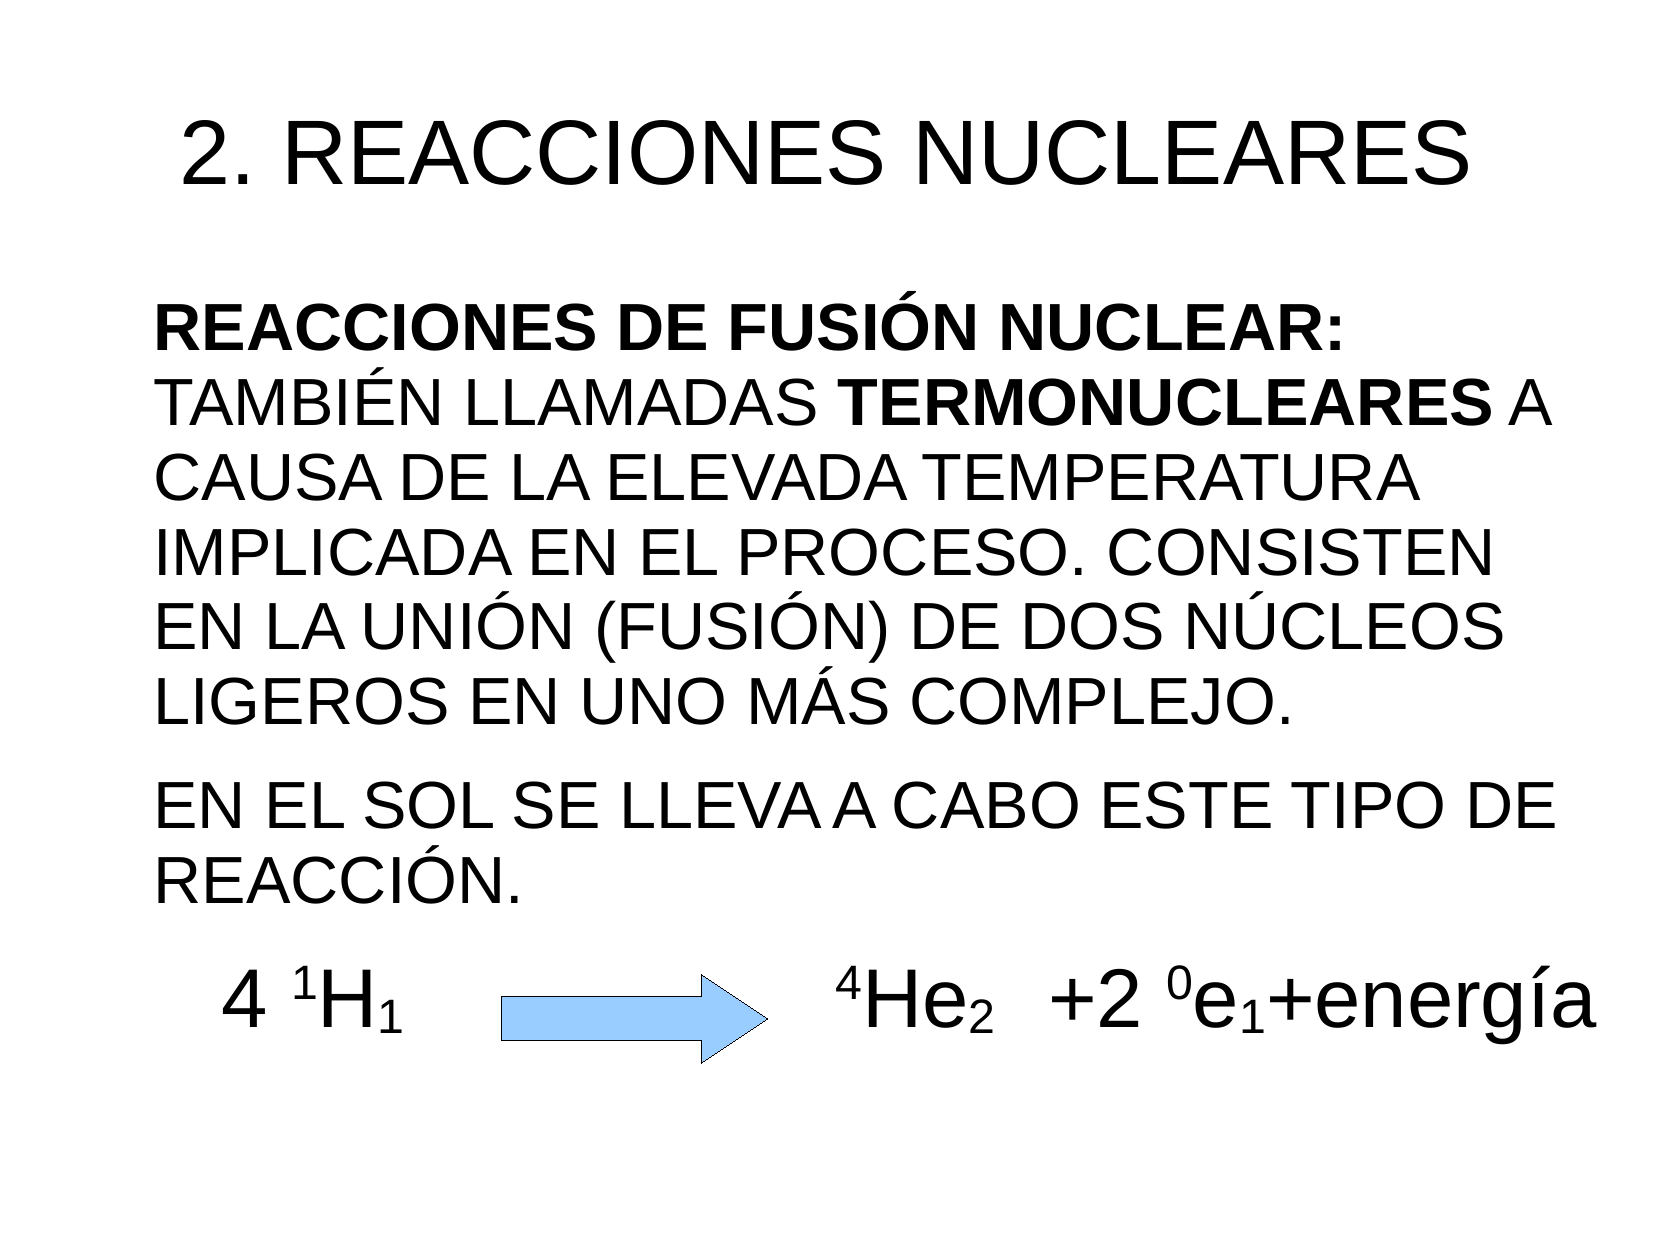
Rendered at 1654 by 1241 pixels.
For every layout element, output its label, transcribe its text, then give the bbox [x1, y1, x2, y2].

text_box [501, 974, 768, 1064]
list REACCIONES DE FUSIÓN NUCLEAR: TAMBIÉN LLAMADAS TERMONUCLEARES A CAUSA DE LA ELEVADA TEMPERATURA IMPLICADA EN EL PROCESO. CONSISTEN EN LA UNIÓN (FUSIÓN) DE DOS NÚCLEOS LIGEROS EN UNO MÁS COMPLEJO. EN EL SOL SE LLEVA A CABO ESTE TIPO DE REACCIÓN. [82, 290, 1571, 1109]
title 2. REACCIONES NUCLEARES [82, 56, 1571, 250]
text_box 4 1H1 [206, 944, 443, 1084]
text_box 4He2 [797, 944, 1033, 1084]
text_box +2 0e1+energía [1033, 944, 1625, 1084]
